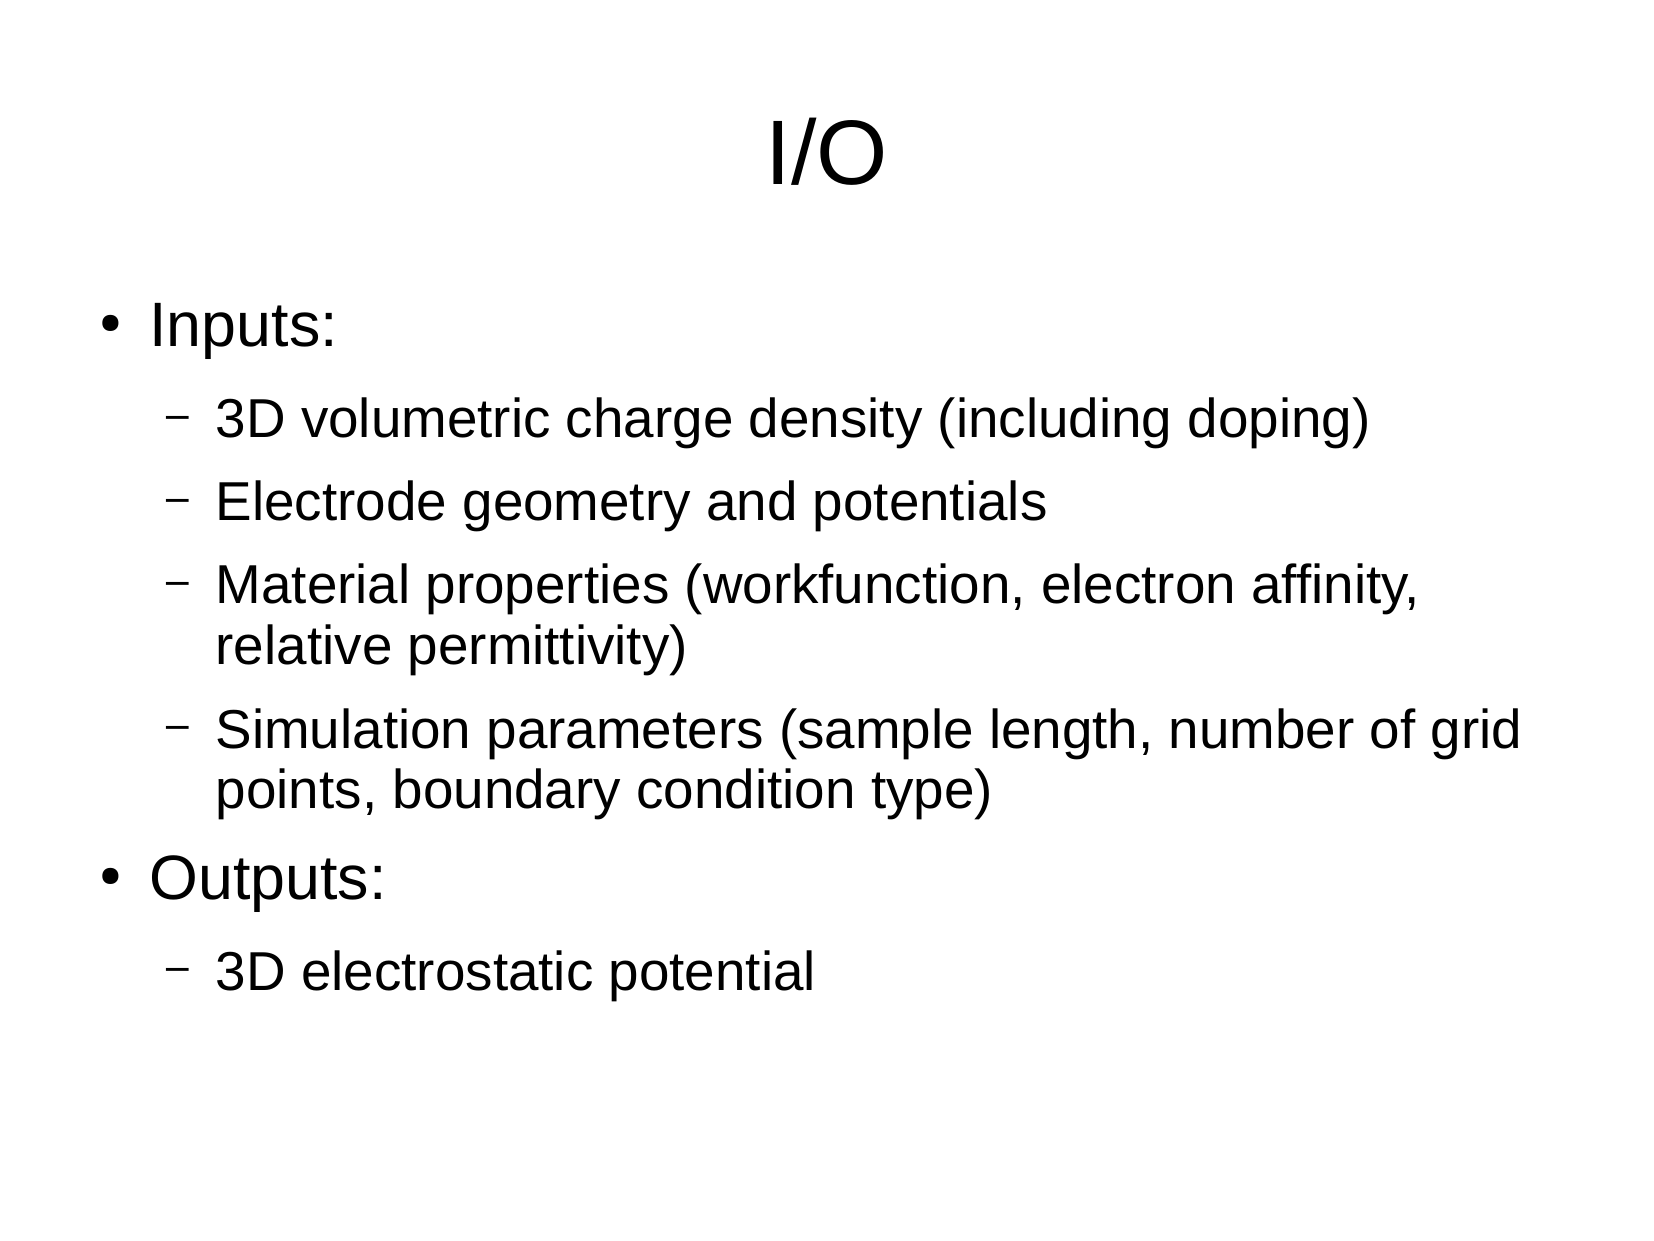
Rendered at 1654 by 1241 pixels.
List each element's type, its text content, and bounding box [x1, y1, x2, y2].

list Inputs: 3D volumetric charge density (including doping) Electrode geometry and potentials Material properties (workfunction, electron affinity, relative permittivity) Simulation parameters (sample length, number of grid points, boundary condition type) Outputs: 3D electrostatic potential [82, 290, 1571, 1010]
title I/O [82, 49, 1571, 257]
